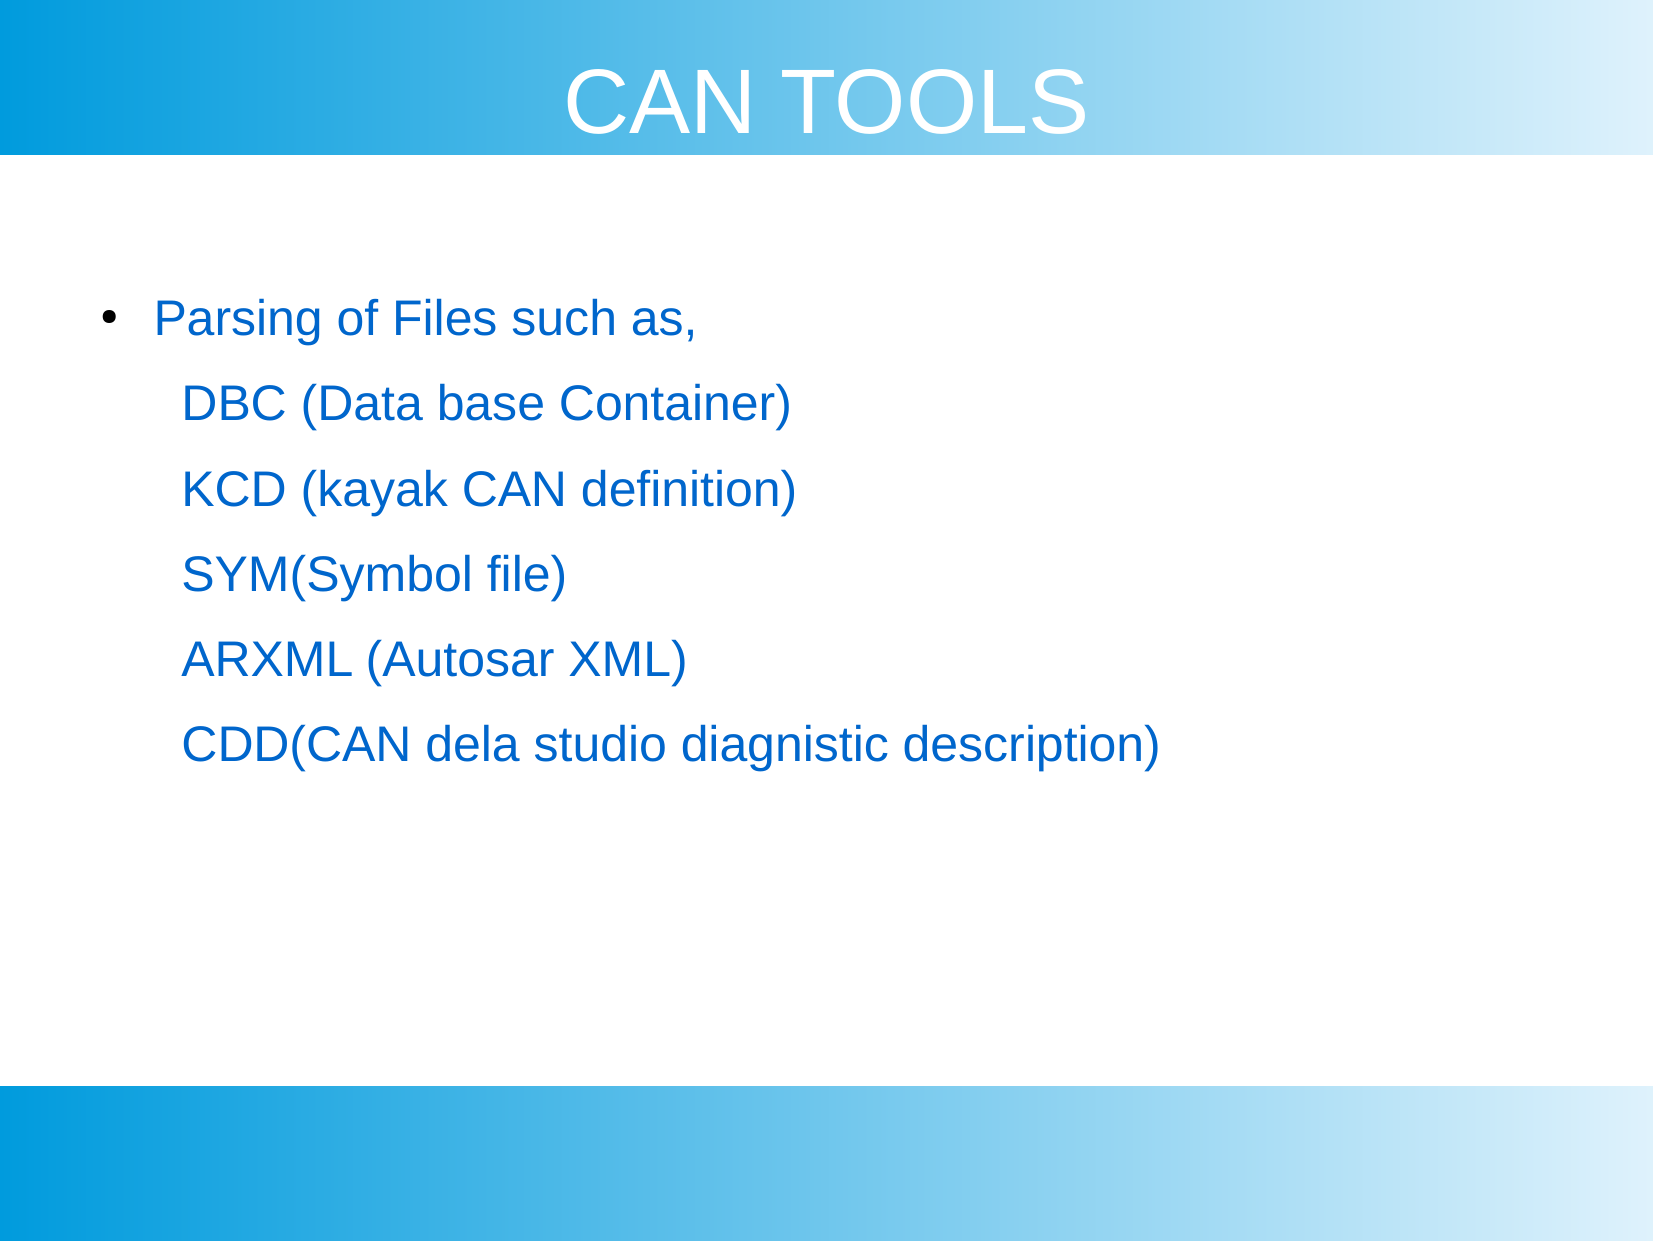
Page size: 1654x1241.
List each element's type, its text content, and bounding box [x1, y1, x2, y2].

title CAN TOOLS [82, 49, 1571, 155]
list Parsing of Files such as, DBC (Data base Container) KCD (kayak CAN definition) SYM(Symbol file) ARXML (Autosar XML) CDD(CAN dela studio diagnistic description) [82, 290, 1571, 1010]
